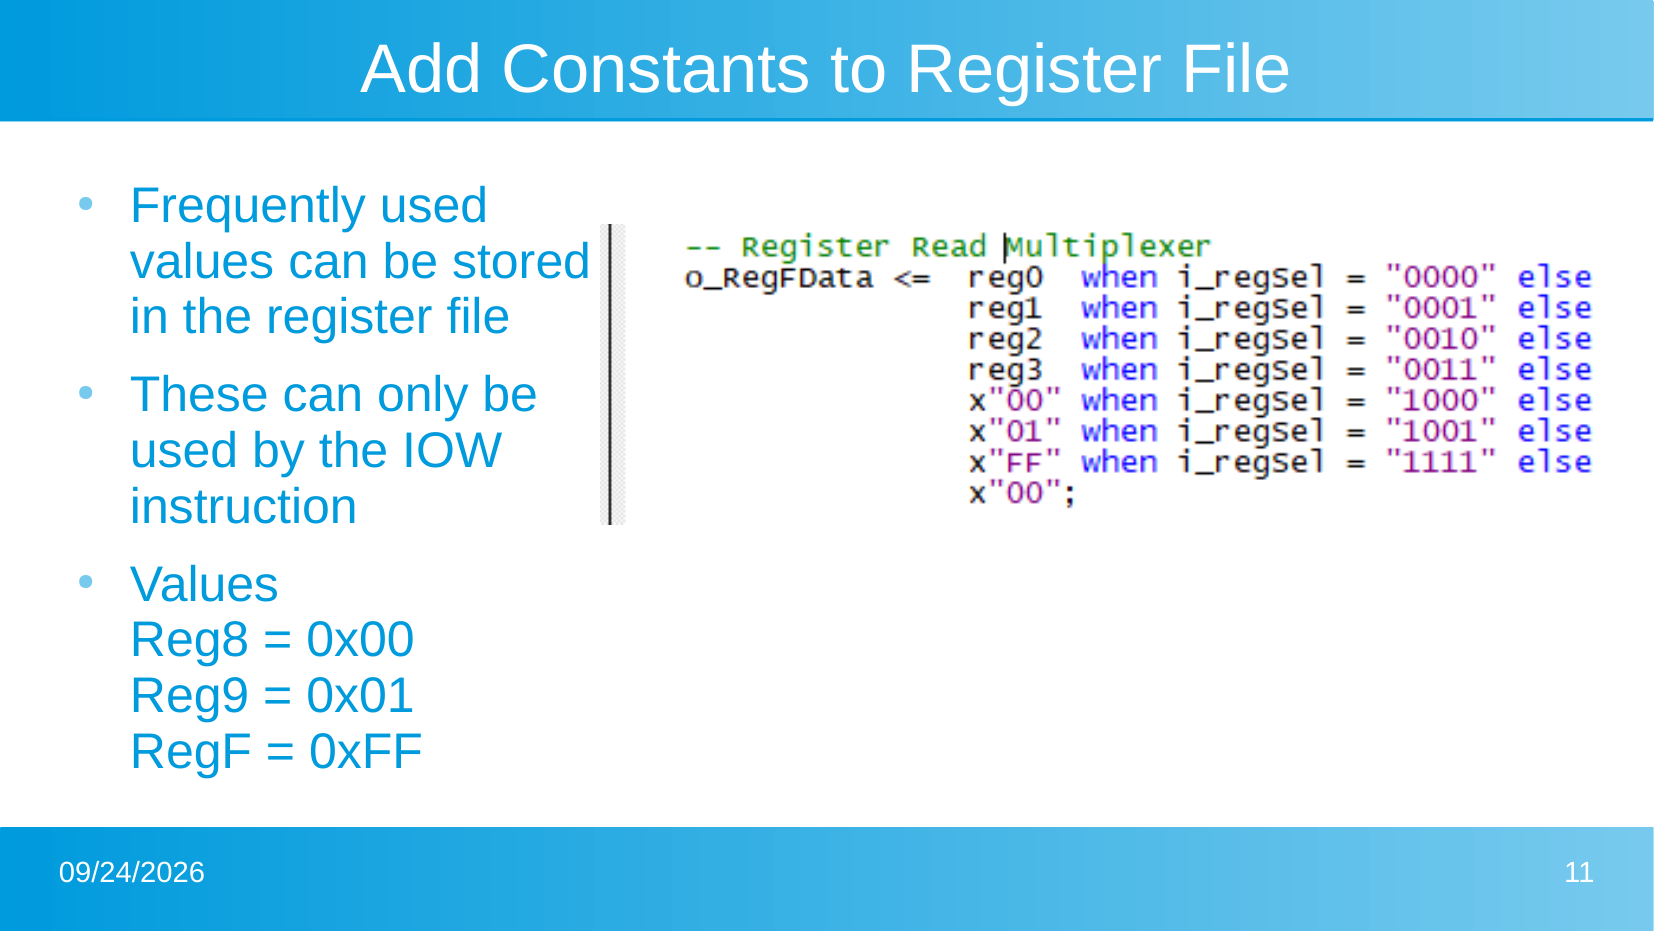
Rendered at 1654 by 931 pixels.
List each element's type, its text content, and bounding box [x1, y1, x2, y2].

title Add Constants to Register File [59, 29, 1595, 108]
picture [600, 224, 1619, 526]
list Frequently used values can be stored in the register file These can only be used by the IOW instruction Values Reg8 = 0x00 Reg9 = 0x01 RegF = 0xFF [59, 177, 638, 768]
